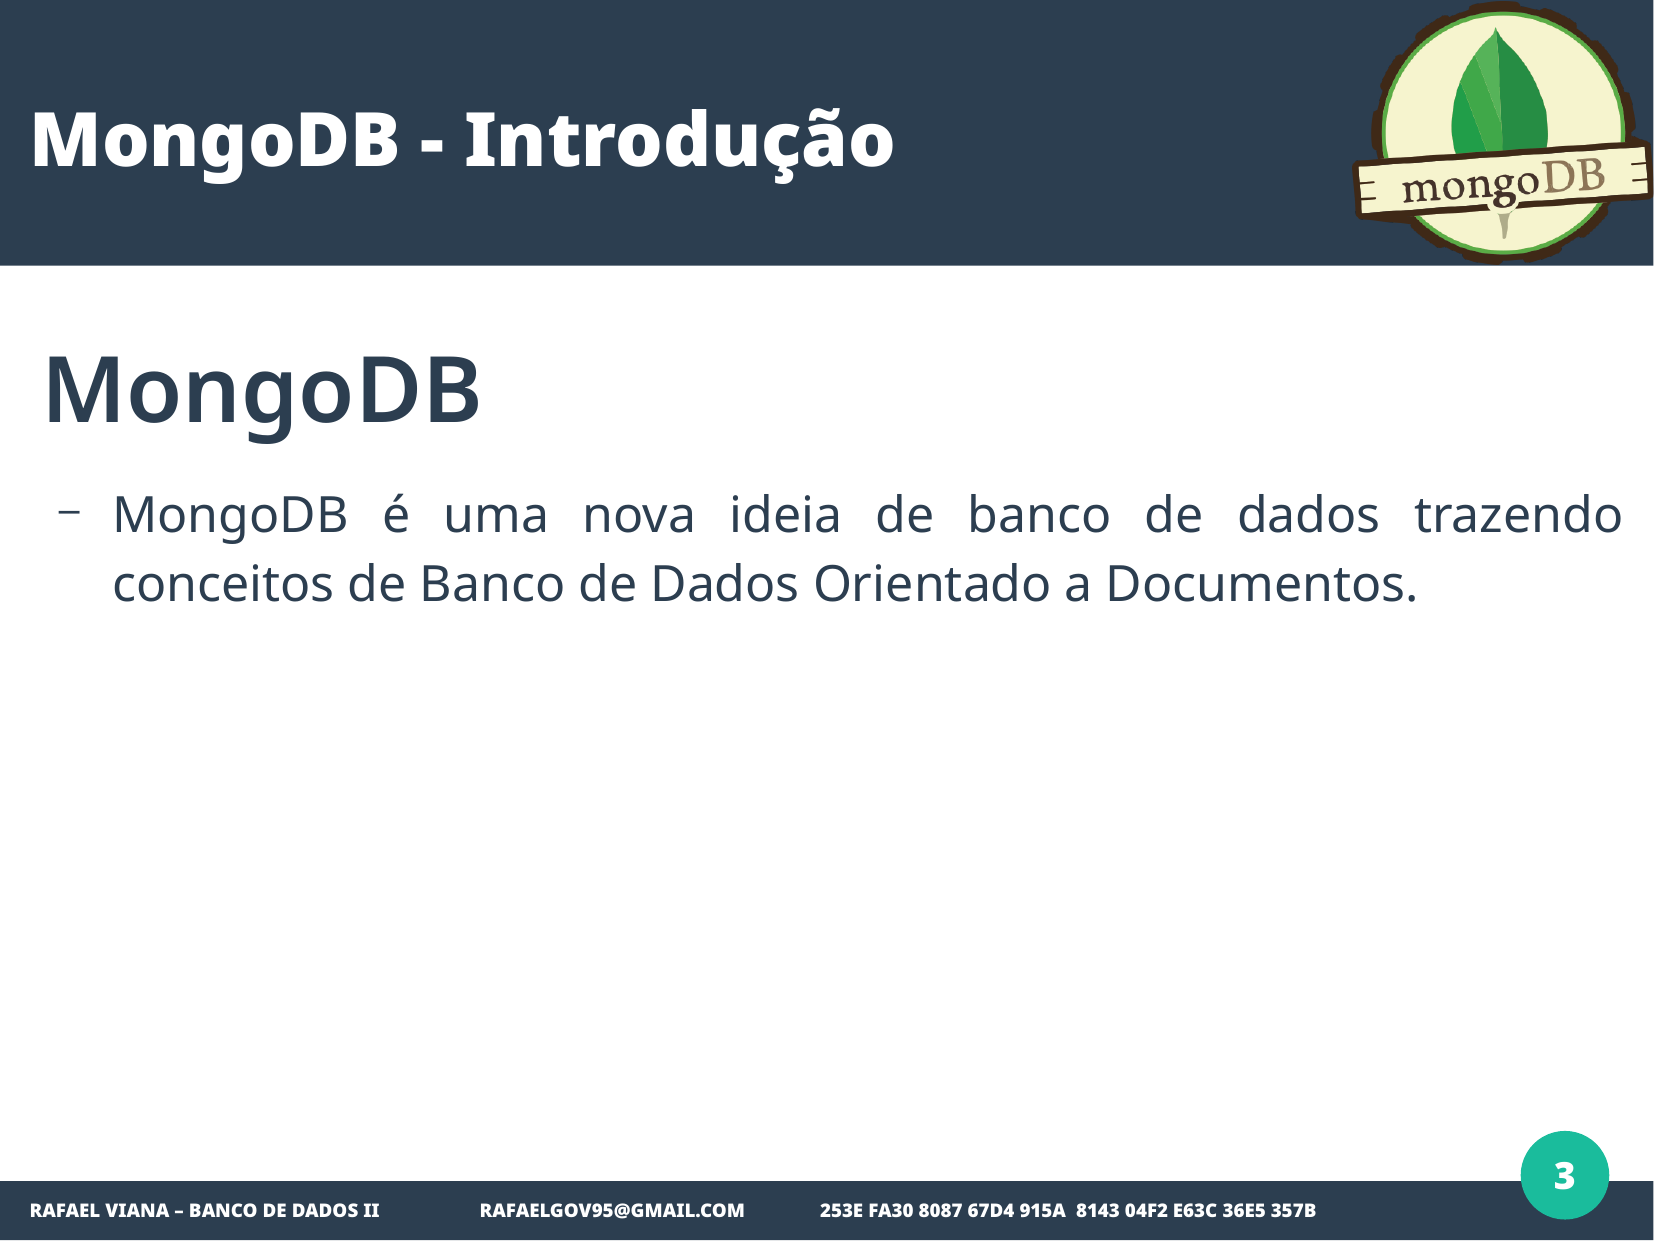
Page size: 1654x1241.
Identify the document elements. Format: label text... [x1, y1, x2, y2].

title MongoDB - Introdução [29, 59, 1352, 217]
picture [1352, 0, 1654, 284]
text_box MongoDB MongoDB é uma nova ideia de banco de dados trazendo conceitos de Banco de Dados Orientado a Documentos. [0, 324, 1625, 1034]
text_box RAFAEL VIANA – BANCO DE DADOS II RAFAELGOV95@GMAIL.COM 253E FA30 8087 67D4 915A 8143 04F2 E63C 36E5 357B [29, 1181, 1654, 1241]
